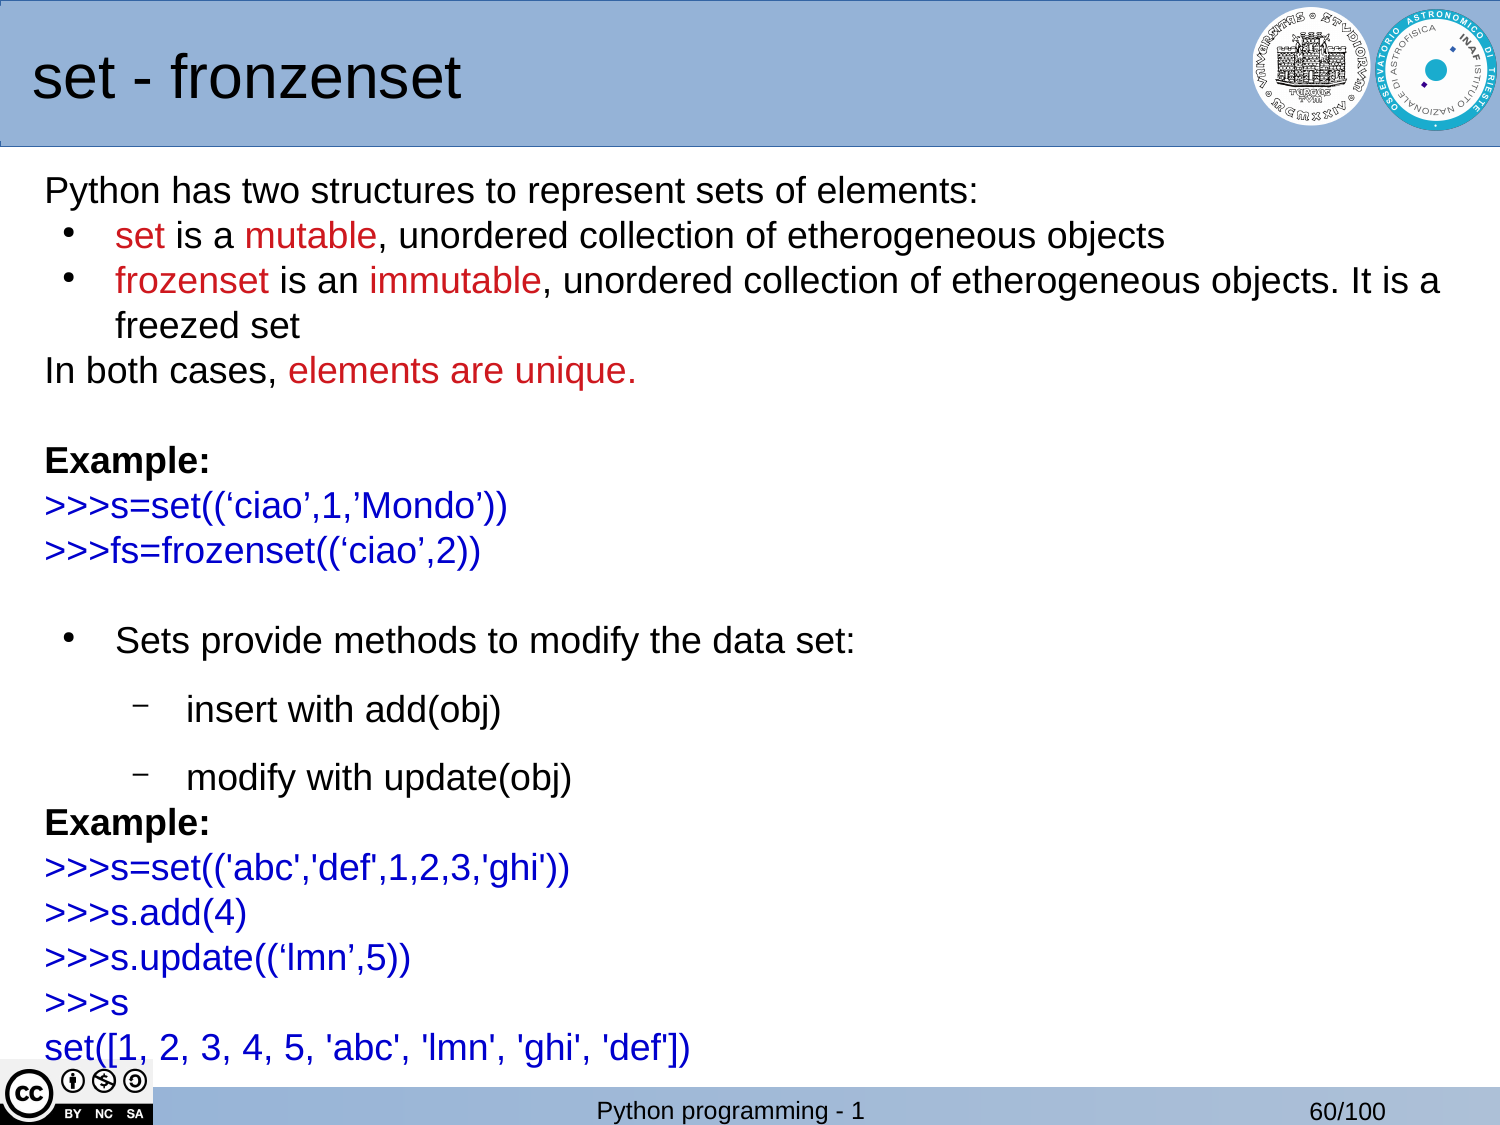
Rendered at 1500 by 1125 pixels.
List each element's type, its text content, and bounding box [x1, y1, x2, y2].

text_box set - fronzenset [0, 5, 1253, 141]
list Python has two structures to represent sets of elements: set is a mutable, unordered collection of etherogeneous objects frozenset is an immutable, unordered collection of etherogeneous objects. It is a freezed set In both cases, elements are unique. Example: >>>s=set((‘ciao’,1,’Mondo’)) >>>fs=frozenset((‘ciao’,2)) Sets provide methods to modify the data set: insert with add(obj) modify with update(obj) Example: >>>s=set(('abc','def',1,2,3,'ghi')) >>>s.add(4) >>>s.update((‘lmn’,5)) >>>s set([1, 2, 3, 4, 5, 'abc', 'lmn', 'ghi', 'def']) [29, 158, 1500, 1071]
picture [1253, 0, 1500, 156]
picture [0, 1059, 153, 1125]
